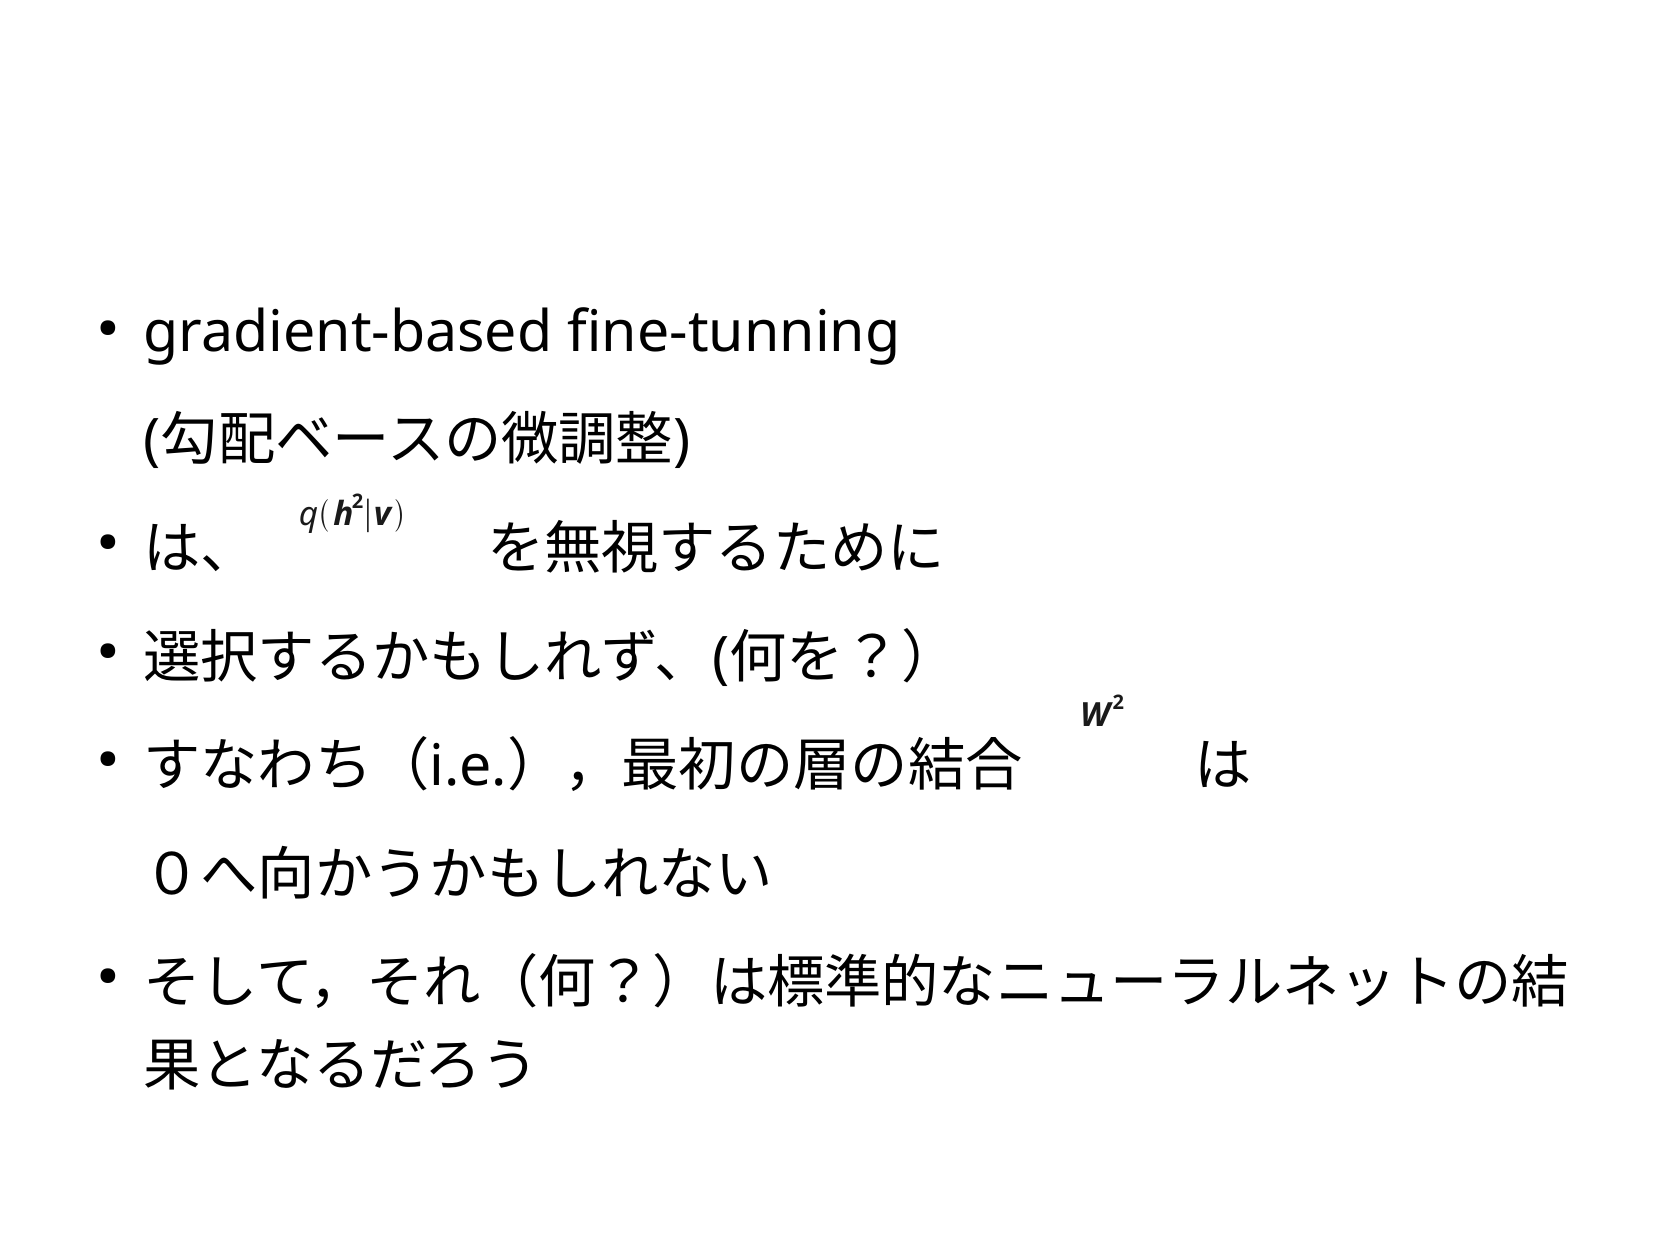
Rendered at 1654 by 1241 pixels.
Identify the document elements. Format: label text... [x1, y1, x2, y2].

chart [1072, 691, 1130, 731]
chart [292, 491, 411, 534]
list gradient-based fine-tunning (勾配ベースの微調整) は、 を無視するために 選択するかもしれず、(何を？） すなわち（i.e.），最初の層の結合 は ０へ向かうかもしれない そして，それ（何？）は標準的なニューラルネットの結果となるだろう [82, 290, 1571, 1109]
